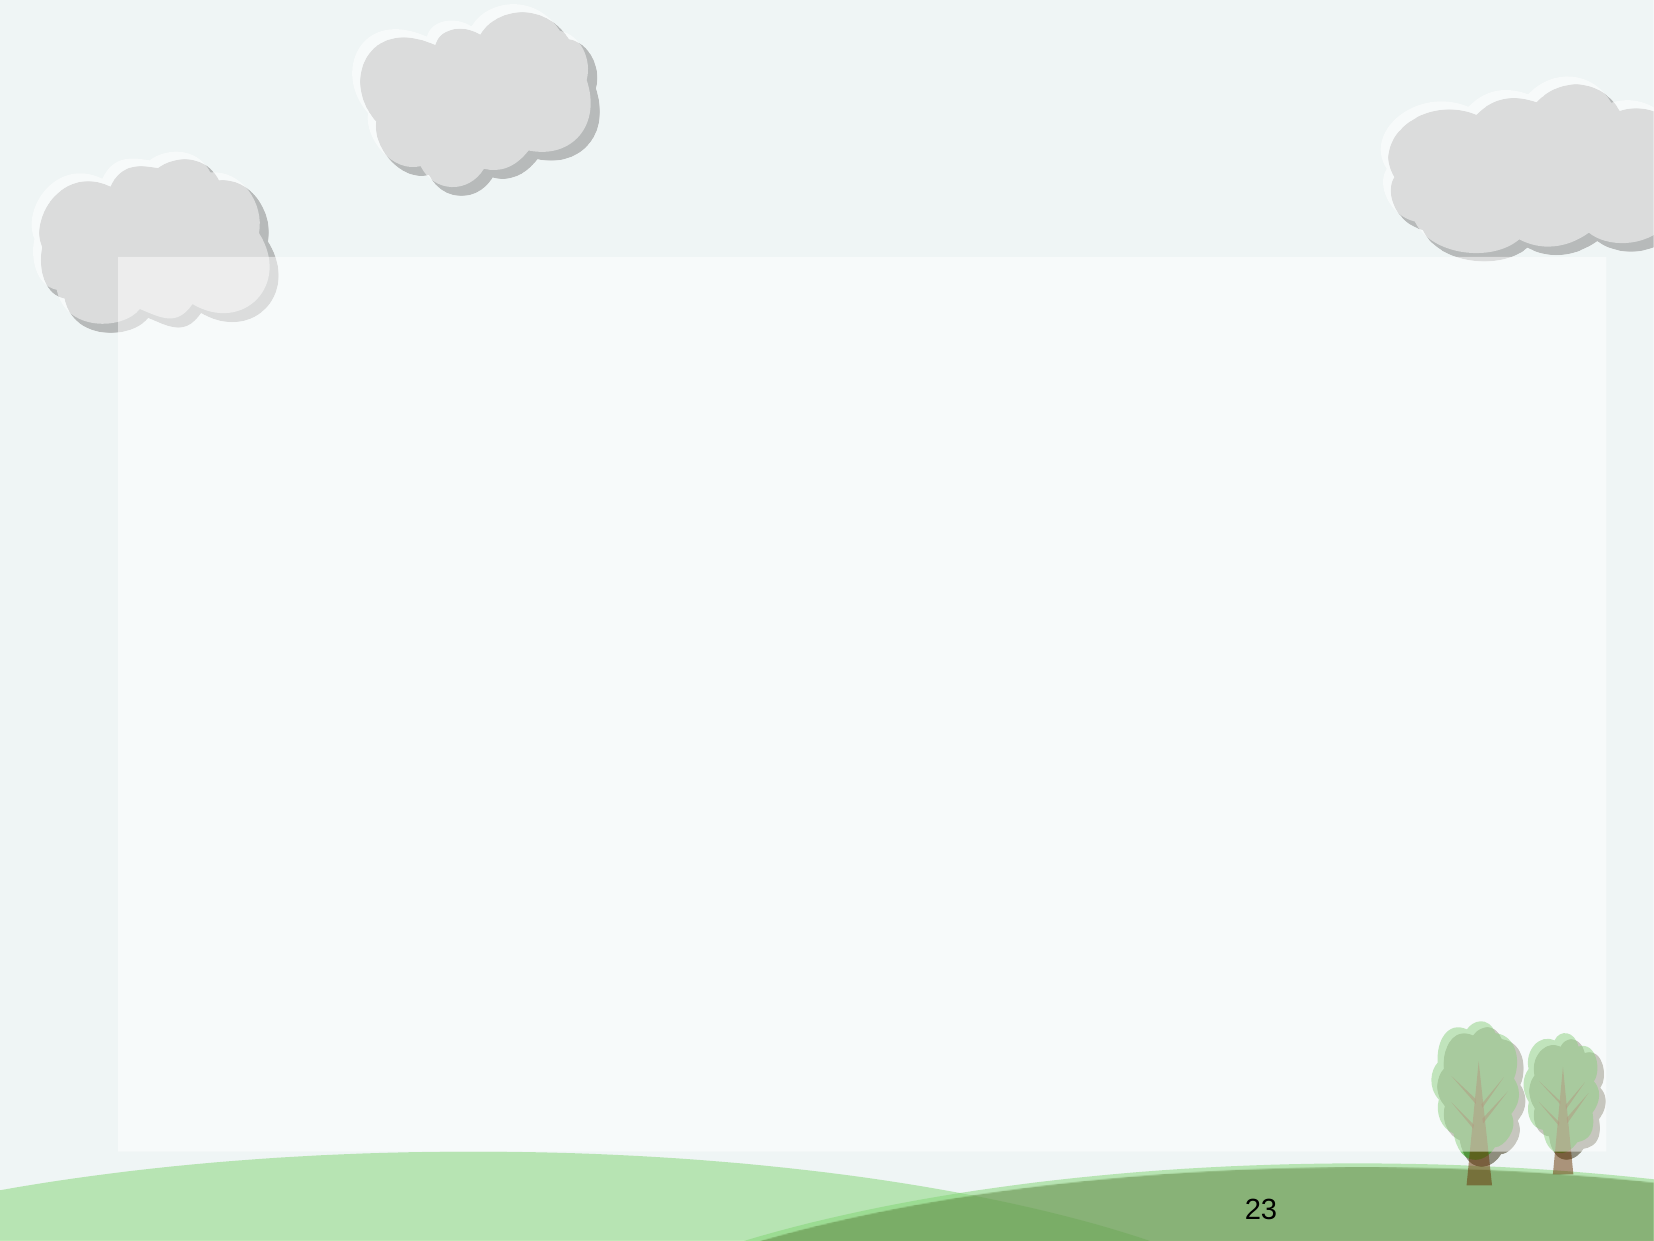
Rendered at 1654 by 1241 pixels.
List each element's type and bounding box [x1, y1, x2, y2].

text_box [1244, 1190, 1630, 1241]
title [118, 256, 1607, 1152]
